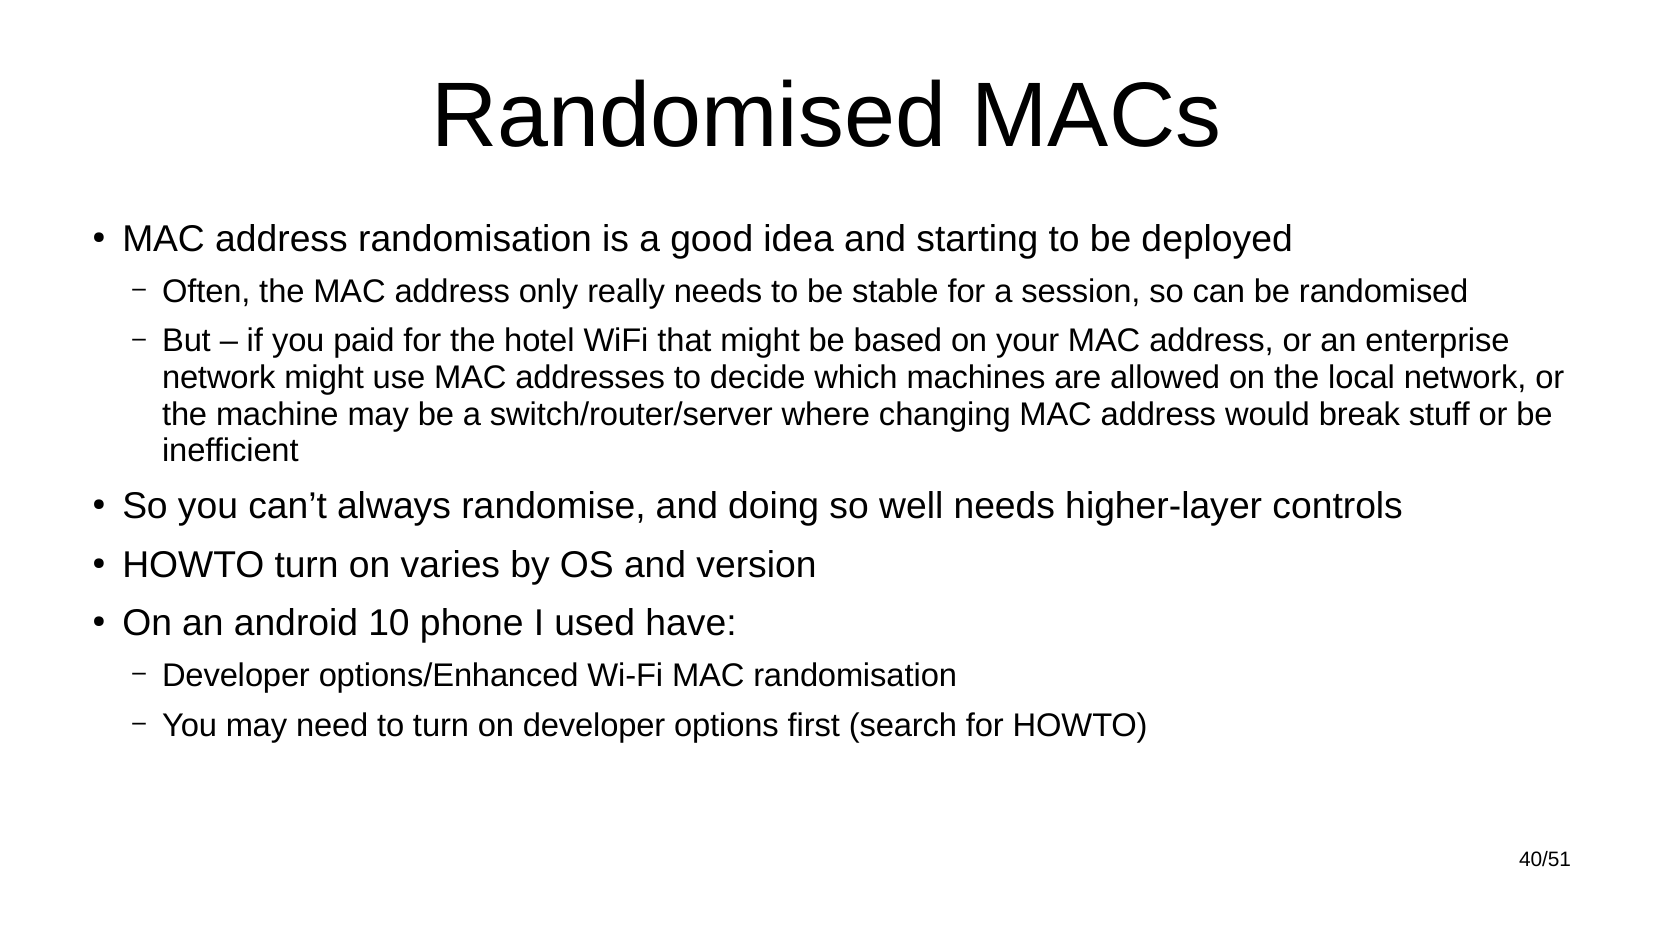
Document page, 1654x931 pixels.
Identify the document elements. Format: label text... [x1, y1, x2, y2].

list MAC address randomisation is a good idea and starting to be deployed Often, the MAC address only really needs to be stable for a session, so can be randomised But – if you paid for the hotel WiFi that might be based on your MAC address, or an enterprise network might use MAC addresses to decide which machines are allowed on the local network, or the machine may be a switch/router/server where changing MAC address would break stuff or be inefficient So you can’t always randomise, and doing so well needs higher-layer controls HOWTO turn on varies by OS and version On an android 10 phone I used have: Developer options/Enhanced Wi-Fi MAC randomisation You may need to turn on developer options first (search for HOWTO) [82, 217, 1571, 758]
title Randomised MACs [82, 37, 1571, 193]
